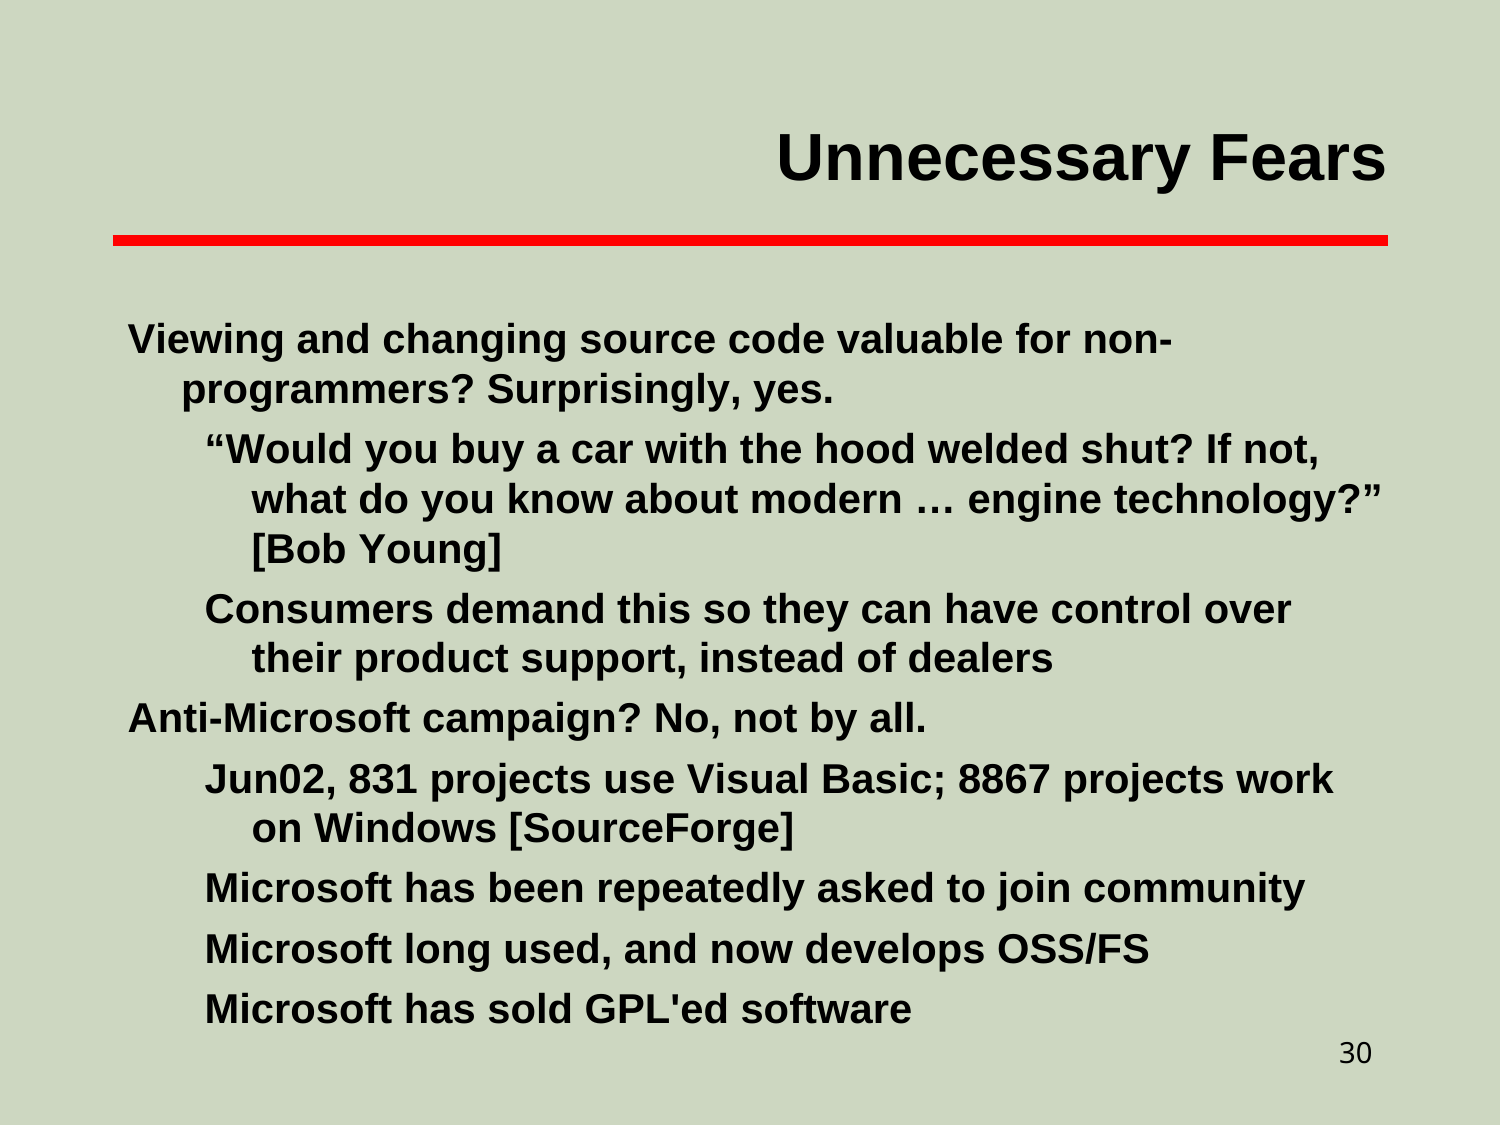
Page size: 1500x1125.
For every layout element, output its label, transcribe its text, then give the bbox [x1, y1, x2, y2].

list Viewing and changing source code valuable for non-programmers? Surprisingly, yes. “Would you buy a car with the hood welded shut? If not, what do you know about modern … engine technology?” [Bob Young] Consumers demand this so they can have control over their product support, instead of dealers Anti-Microsoft campaign? No, not by all. Jun02, 831 projects use Visual Basic; 8867 projects work on Windows [SourceForge] Microsoft has been repeatedly asked to join community Microsoft long used, and now develops OSS/FS Microsoft has sold GPL'ed software [110, 312, 1391, 1105]
title Unnecessary Fears [337, 85, 1388, 224]
